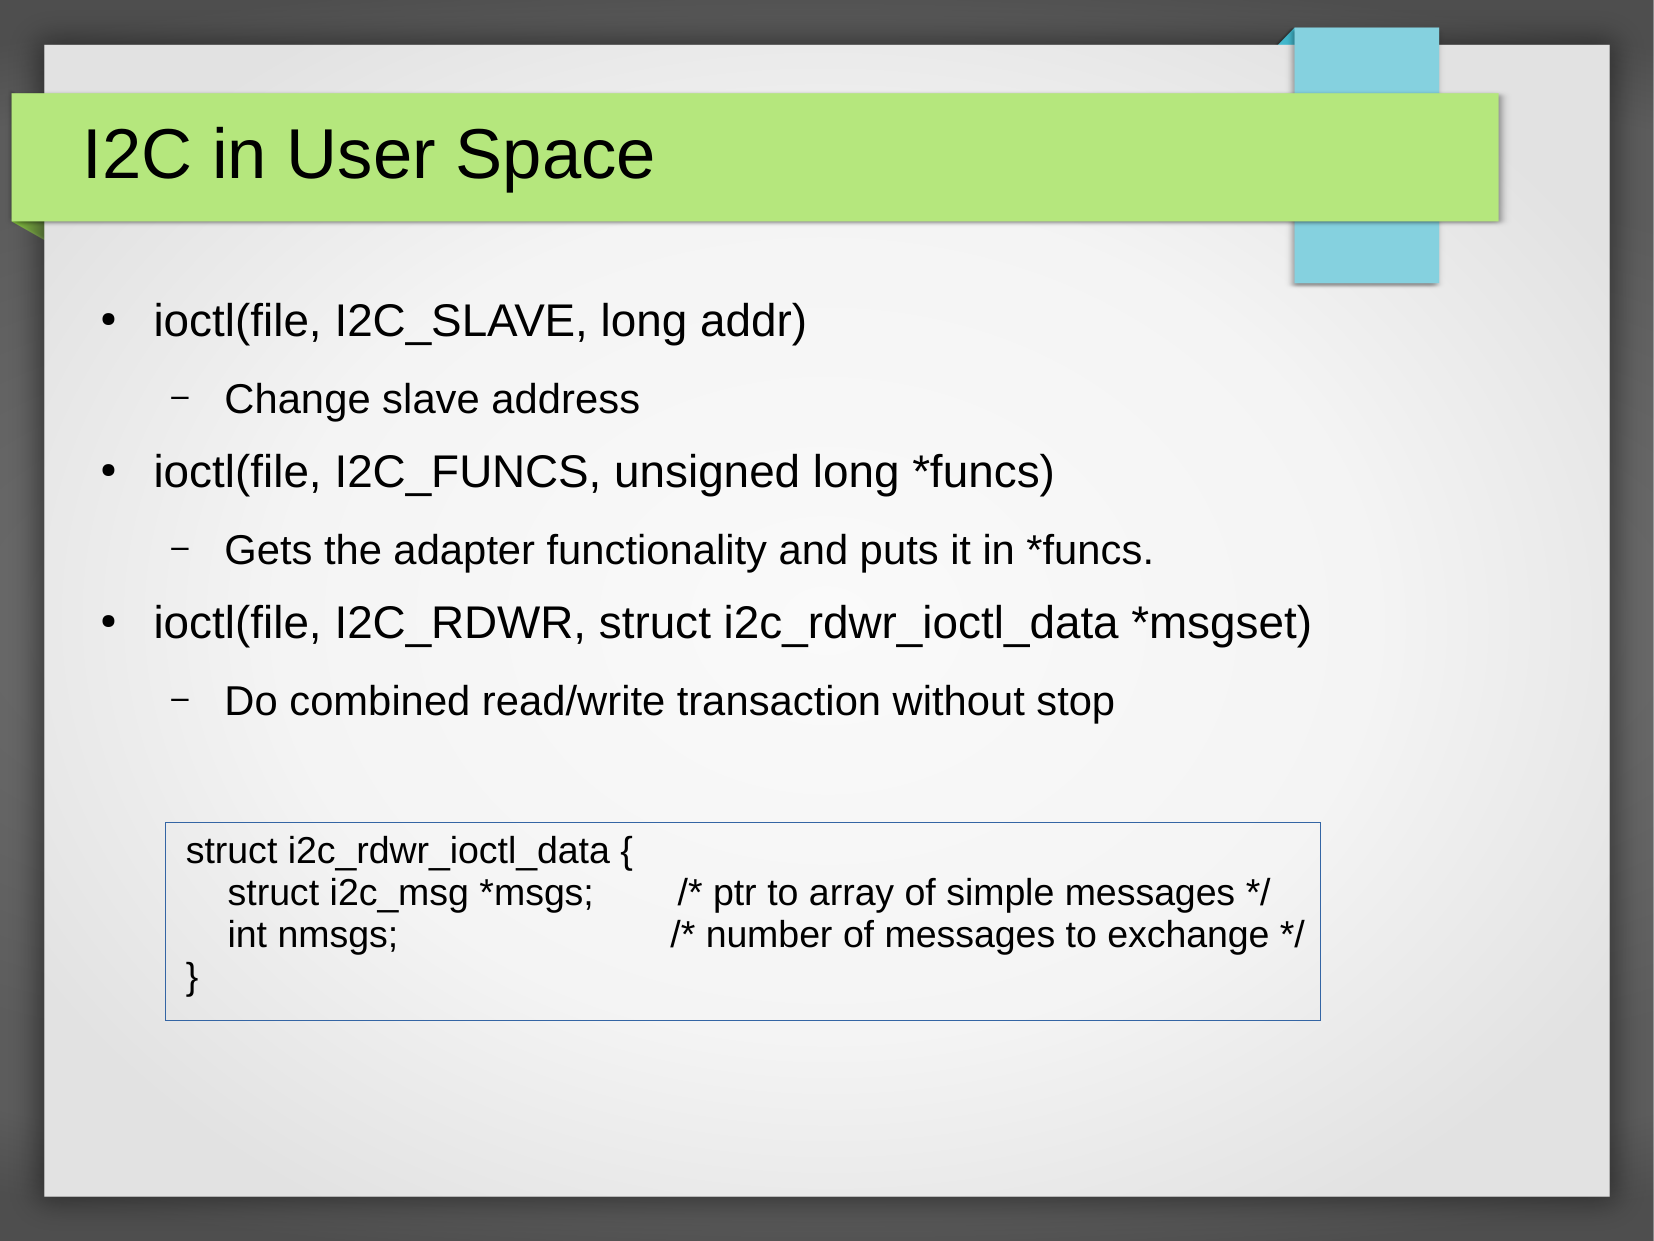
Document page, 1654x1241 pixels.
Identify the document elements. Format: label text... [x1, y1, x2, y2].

text_box struct i2c_rdwr_ioctl_data { struct i2c_msg *msgs; /* ptr to array of simple messages */ int nmsgs; /* number of messages to exchange */ } [166, 823, 1320, 1020]
list ioctl(file, I2C_SLAVE, long addr) Change slave address ioctl(file, I2C_FUNCS, unsigned long *funcs) Gets the adapter functionality and puts it in *funcs. ioctl(file, I2C_RDWR, struct i2c_rdwr_ioctl_data *msgset) Do combined read/write transaction without stop [82, 295, 1571, 751]
title I2C in User Space [82, 94, 1264, 213]
picture [0, 0, 1654, 1241]
text_box struct i2c_rdwr_ioctl_data { struct i2c_msg *msgs; /* ptr to array of simple messages */ int nmsgs; /* number of messages to exchange */ } [150, 822, 1351, 1047]
